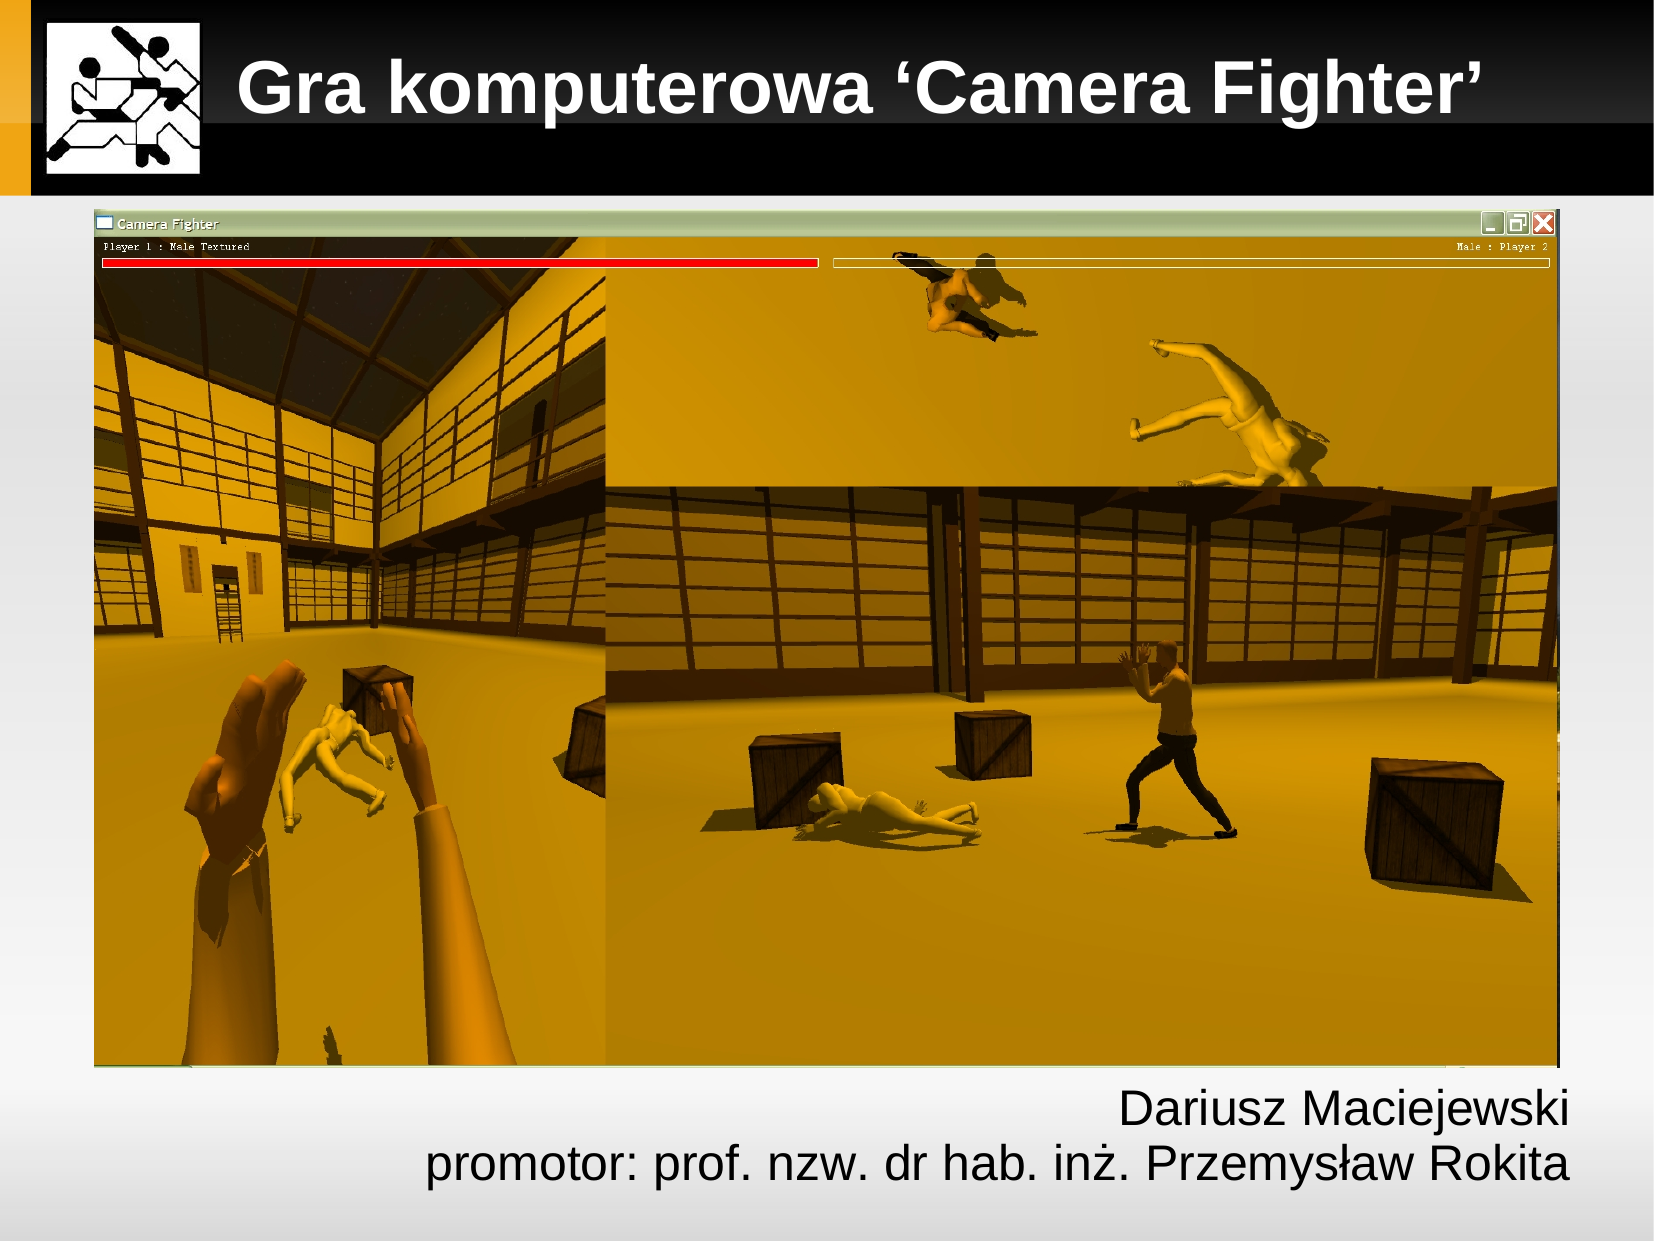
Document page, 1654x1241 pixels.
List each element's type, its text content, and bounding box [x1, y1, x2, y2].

text_box Gra komputerowa ‘Camera Fighter’ [236, 47, 1595, 131]
text_box Dariusz Maciejewski promotor: prof. nzw. dr hab. inż. Przemysław Rokita [88, 1082, 1571, 1192]
picture [0, 0, 1654, 1241]
